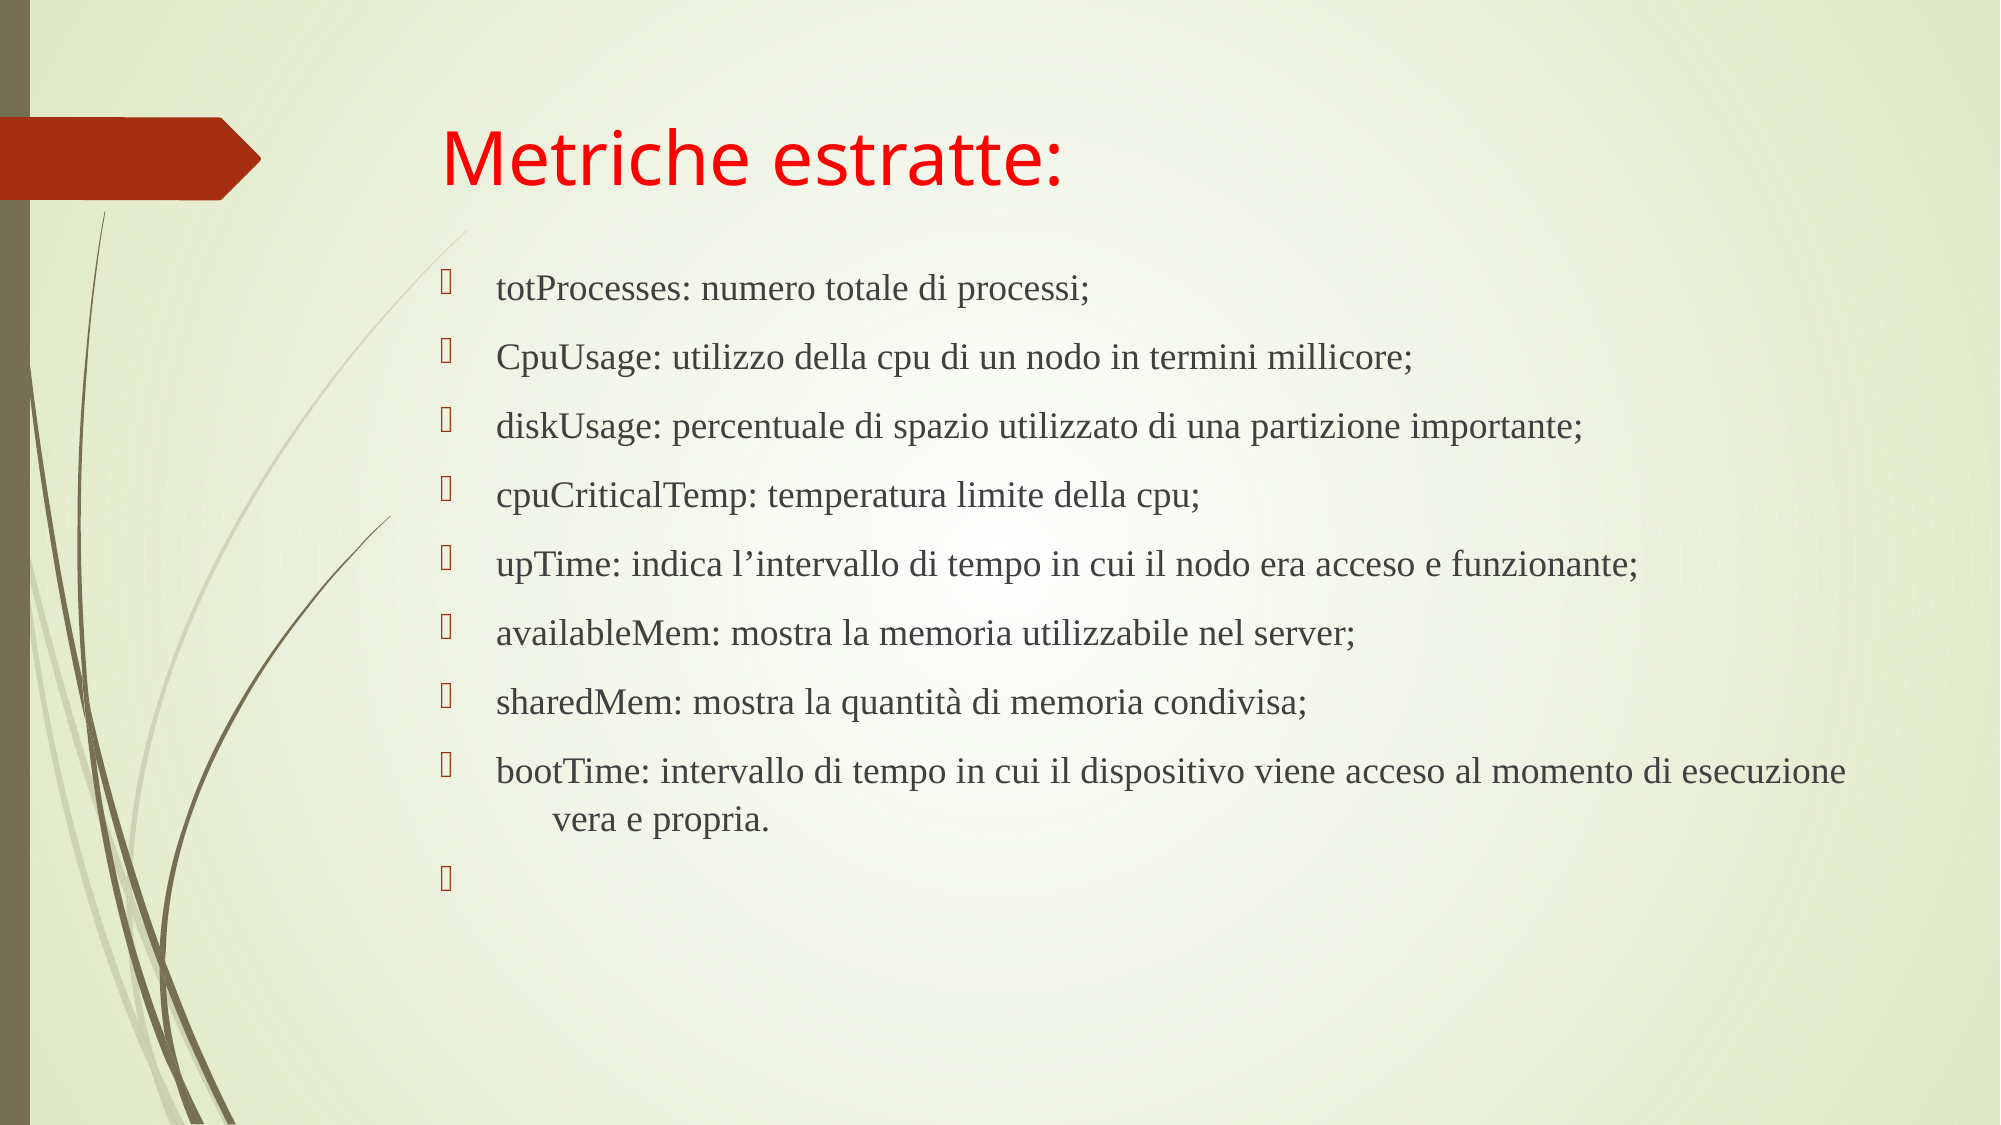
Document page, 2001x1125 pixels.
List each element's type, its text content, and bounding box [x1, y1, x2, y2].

list totProcesses: numero totale di processi; CpuUsage: utilizzo della cpu di un nodo in termini millicore; diskUsage: percentuale di spazio utilizzato di una partizione importante; cpuCriticalTemp: temperatura limite della cpu; upTime: indica l’intervallo di tempo in cui il nodo era acceso e funzionante; availableMem: mostra la memoria utilizzabile nel server; sharedMem: mostra la quantità di memoria condivisa; bootTime: intervallo di tempo in cui il dispositivo viene acceso al momento di esecuzione vera e propria. [424, 252, 1888, 873]
title Metriche estratte: [425, 102, 1888, 252]
